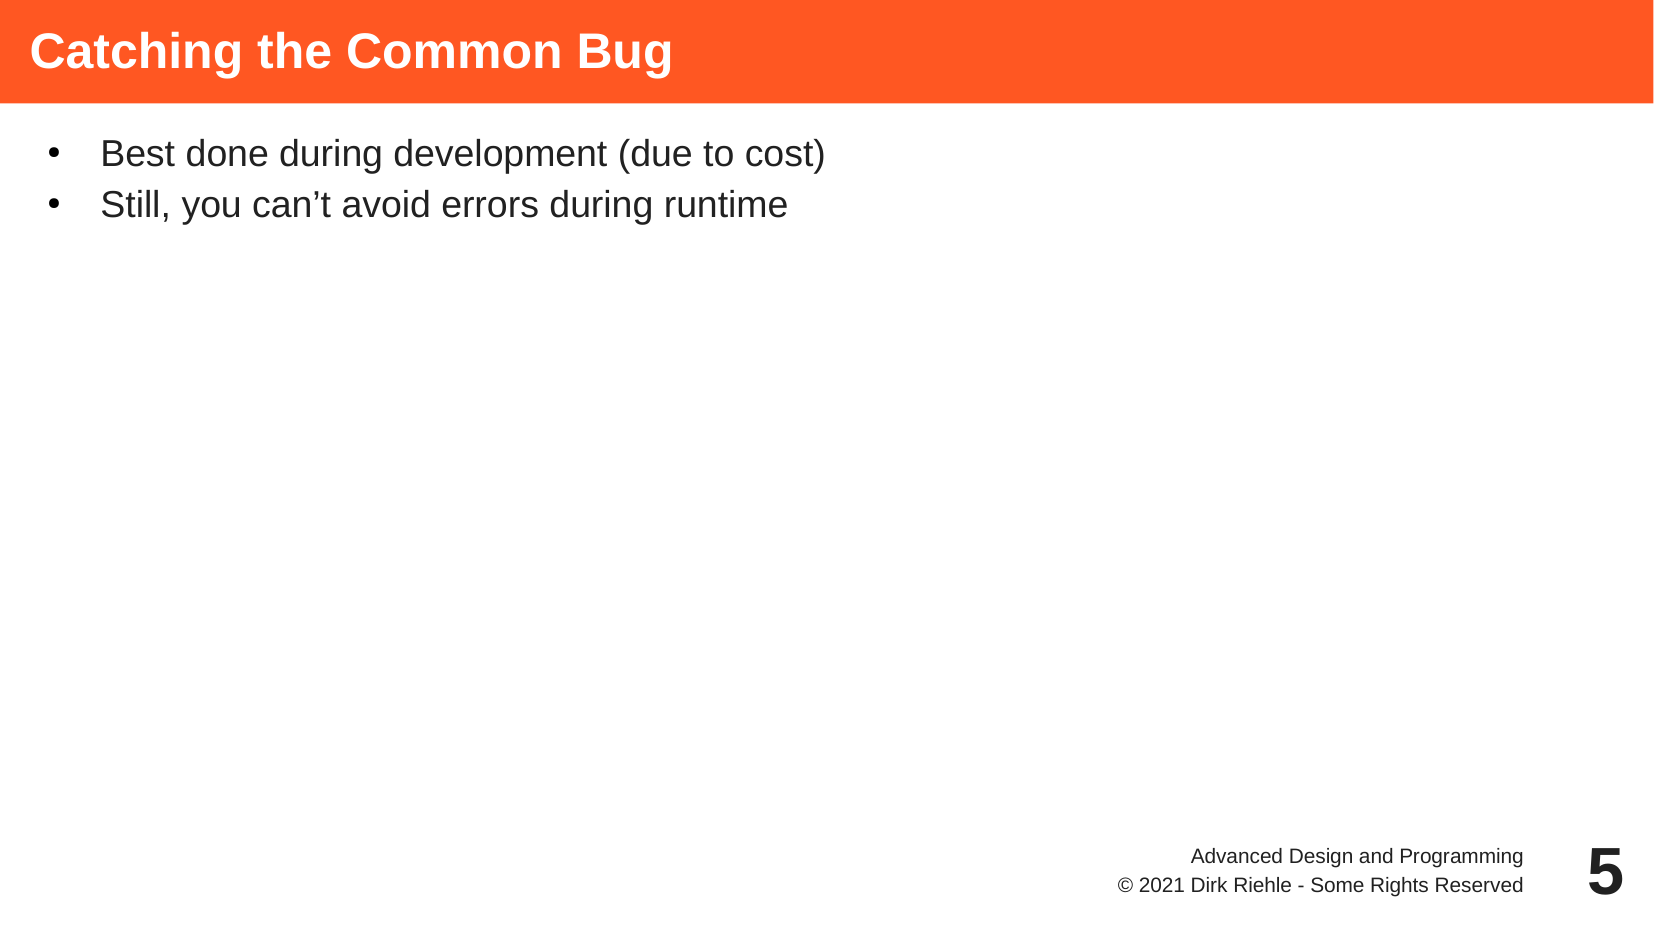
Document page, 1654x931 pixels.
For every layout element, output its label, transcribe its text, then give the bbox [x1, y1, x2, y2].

title Catching the Common Bug [0, 0, 1654, 104]
list Best done during development (due to cost) Still, you can’t avoid errors during runtime [29, 132, 1625, 813]
